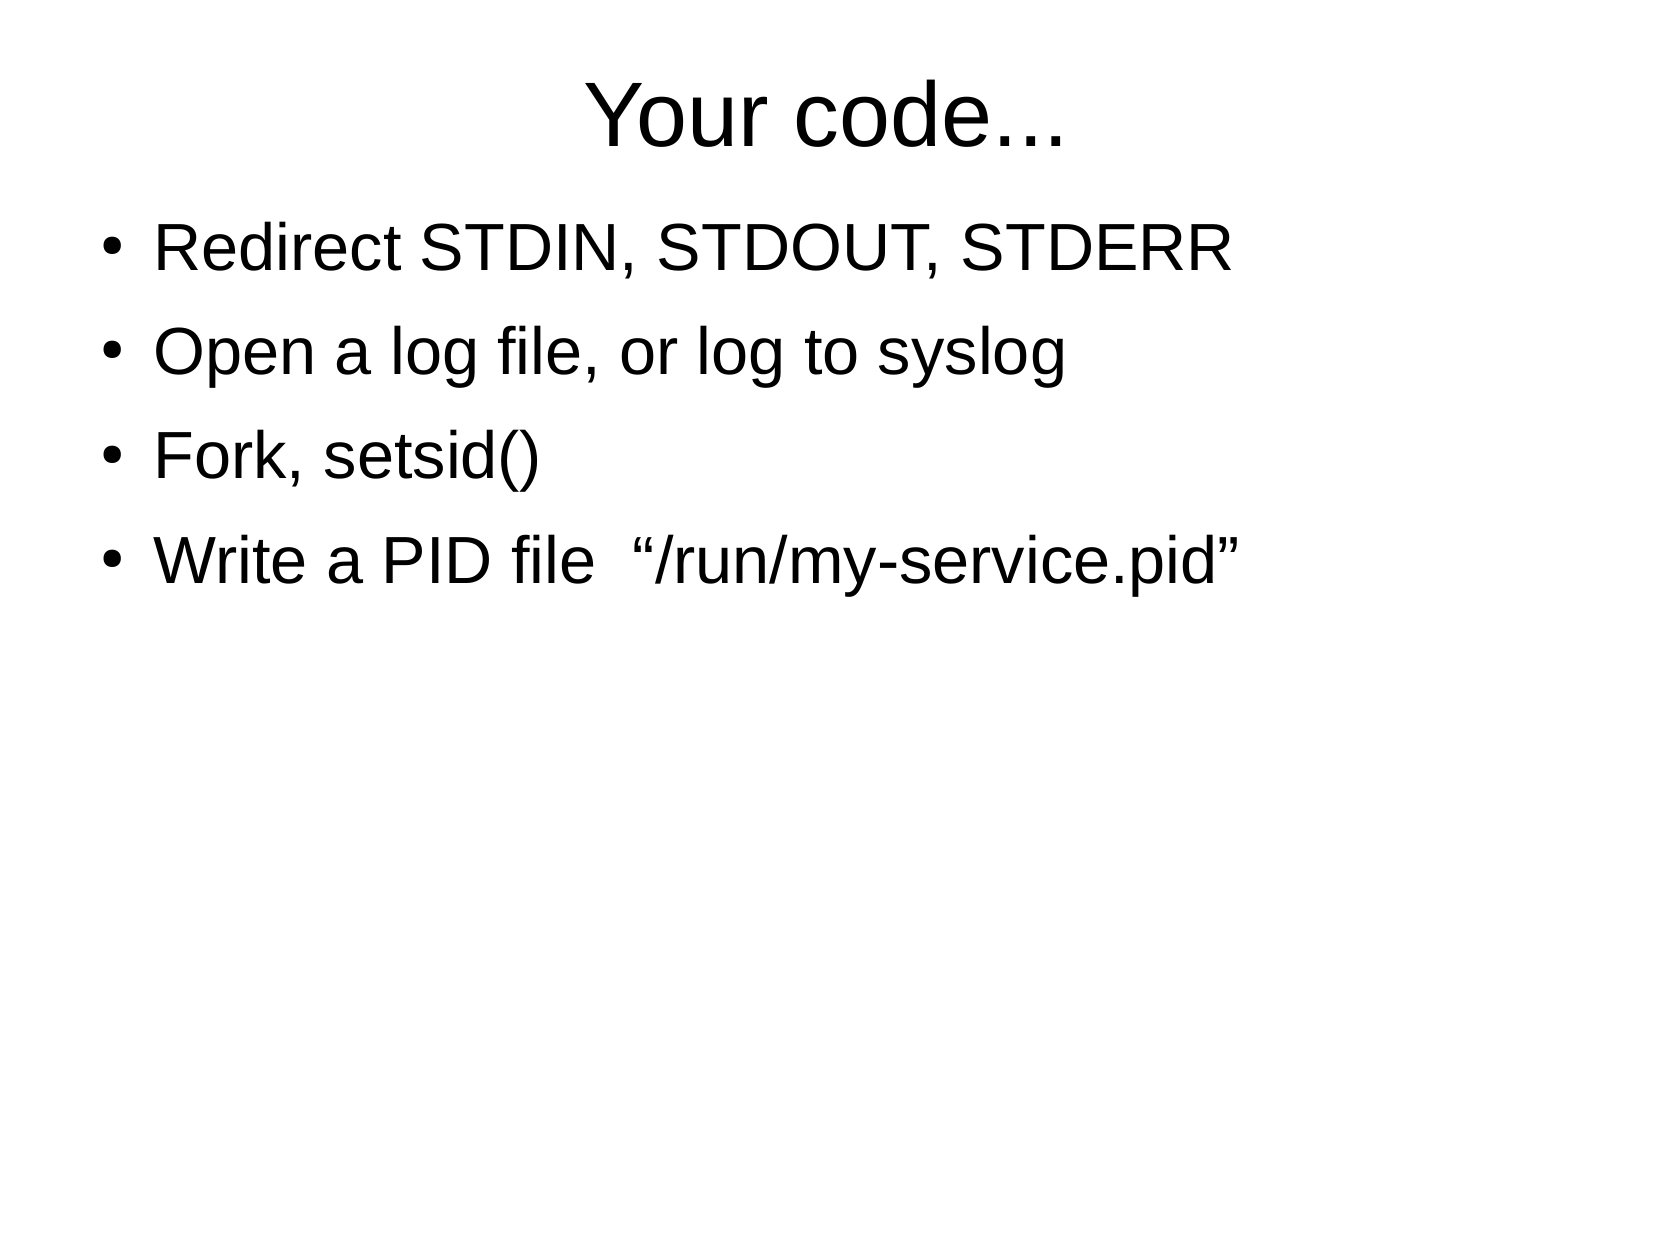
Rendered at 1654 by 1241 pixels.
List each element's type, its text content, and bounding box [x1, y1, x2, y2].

title Your code... [82, 49, 1571, 181]
list Redirect STDIN, STDOUT, STDERR Open a log file, or log to syslog Fork, setsid() Write a PID file “/run/my-service.pid” [82, 210, 1571, 1010]
